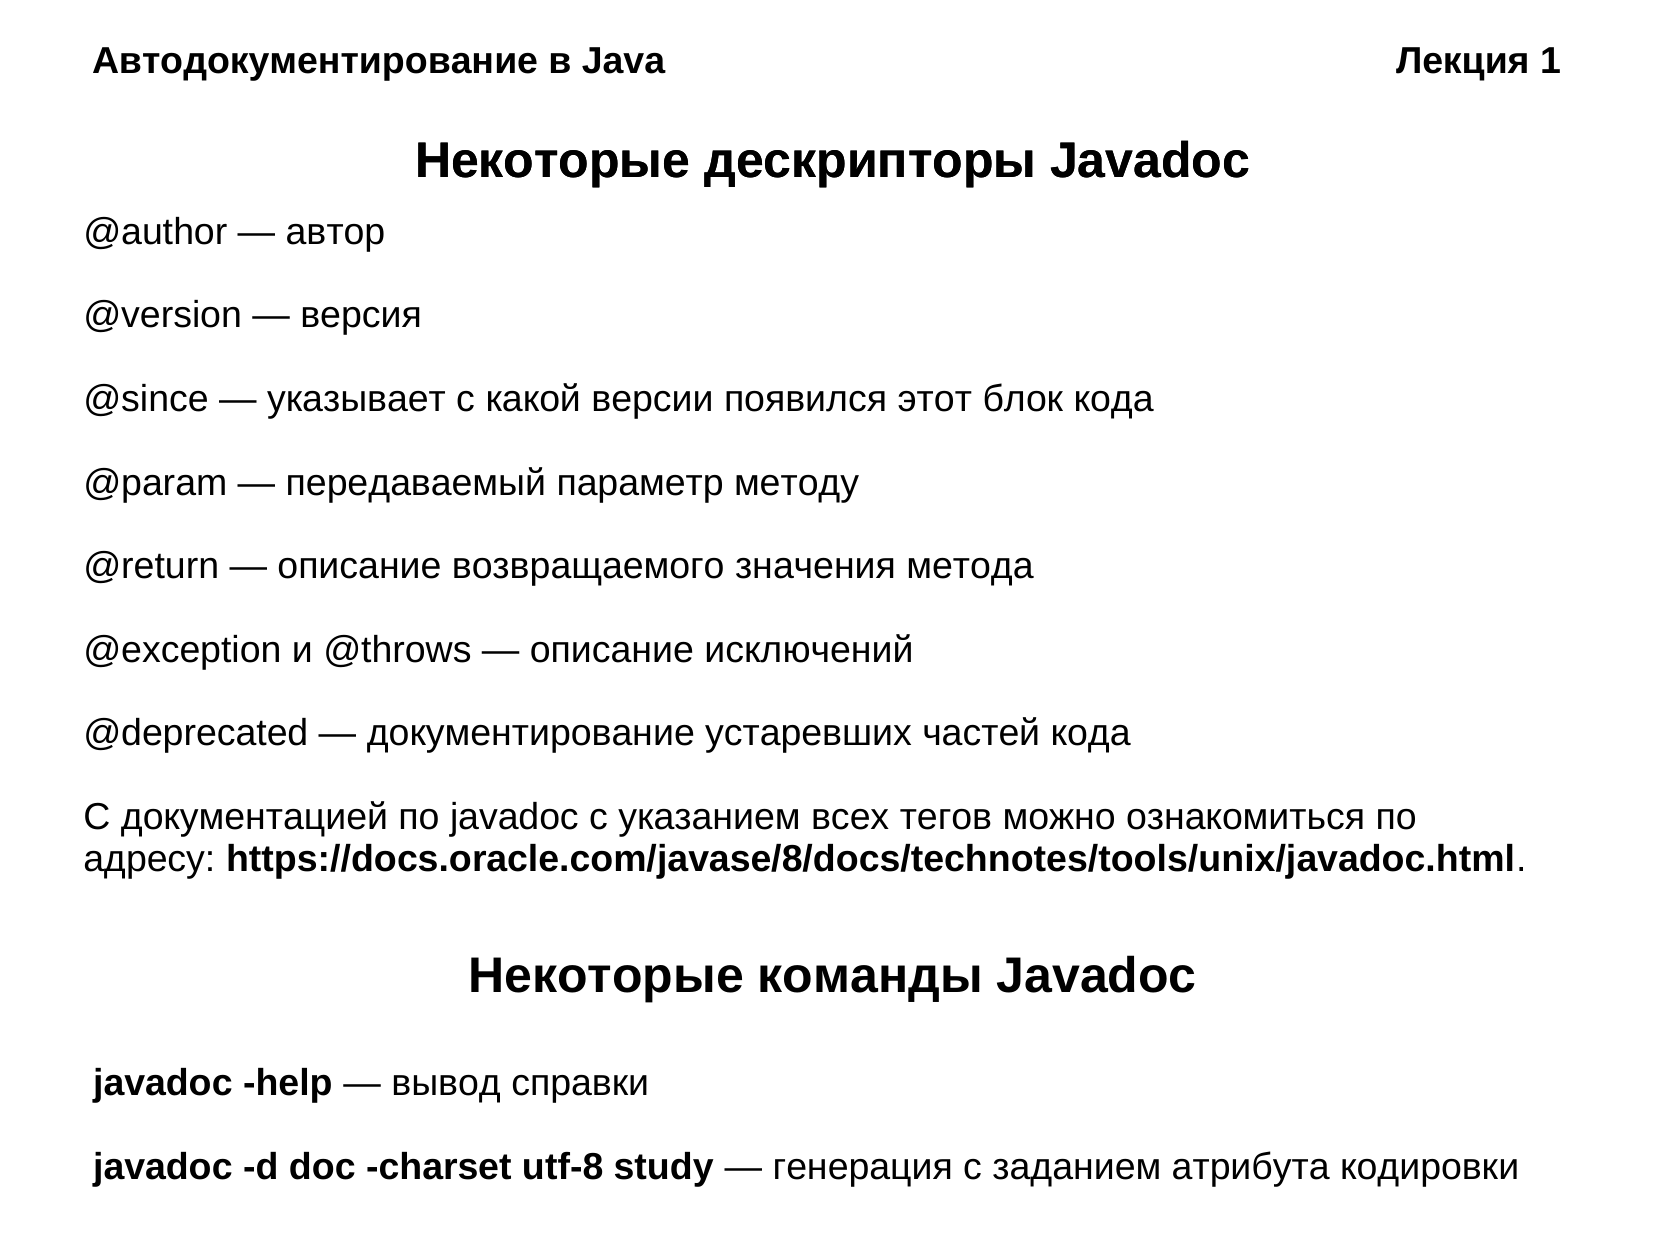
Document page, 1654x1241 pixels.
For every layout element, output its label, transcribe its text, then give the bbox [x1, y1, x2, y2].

text_box @author — автор @version — версия @since — указывает с какой версии появился этот блок кода @param — передаваемый параметр методу @return — описание возвращаемого значения метода @exception и @throws — описание исключений @deprecated — документирование устаревших частей кода С документацией по javadoc с указанием всех тегов можно ознакомиться по адресу: https://docs.oracle.com/javase/8/docs/technotes/tools/unix/javadoc.html. [68, 201, 1569, 591]
text_box javadoc -help — вывод справки javadoc -d doc -charset utf-8 study — генерация с заданием атрибута кодировки [78, 1054, 1534, 1196]
text_box Некоторые команды Javadoc [59, 944, 1607, 1016]
text_box Некоторые дескрипторы Javadoc [59, 129, 1607, 201]
text_box Автодокументирование в Java Лекция 1 [82, 25, 1571, 95]
